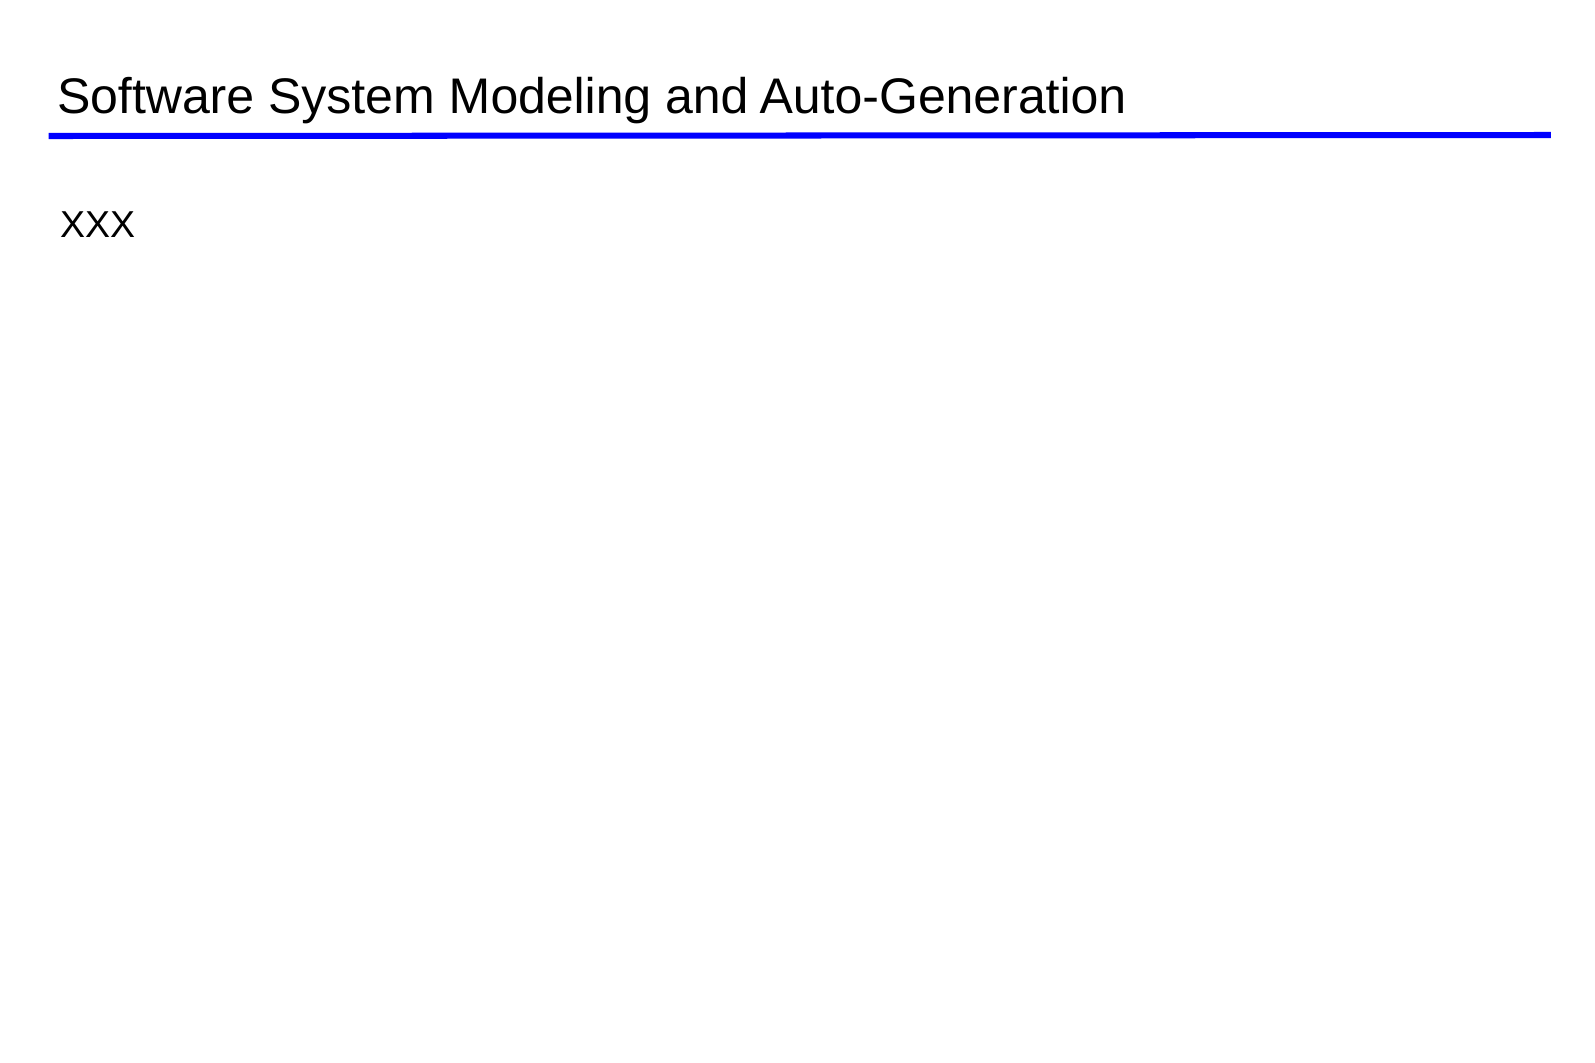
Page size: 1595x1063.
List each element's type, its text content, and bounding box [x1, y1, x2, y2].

text_box Software System Modeling and Auto-Generation [42, 60, 1142, 132]
text_box XXX [45, 196, 150, 295]
